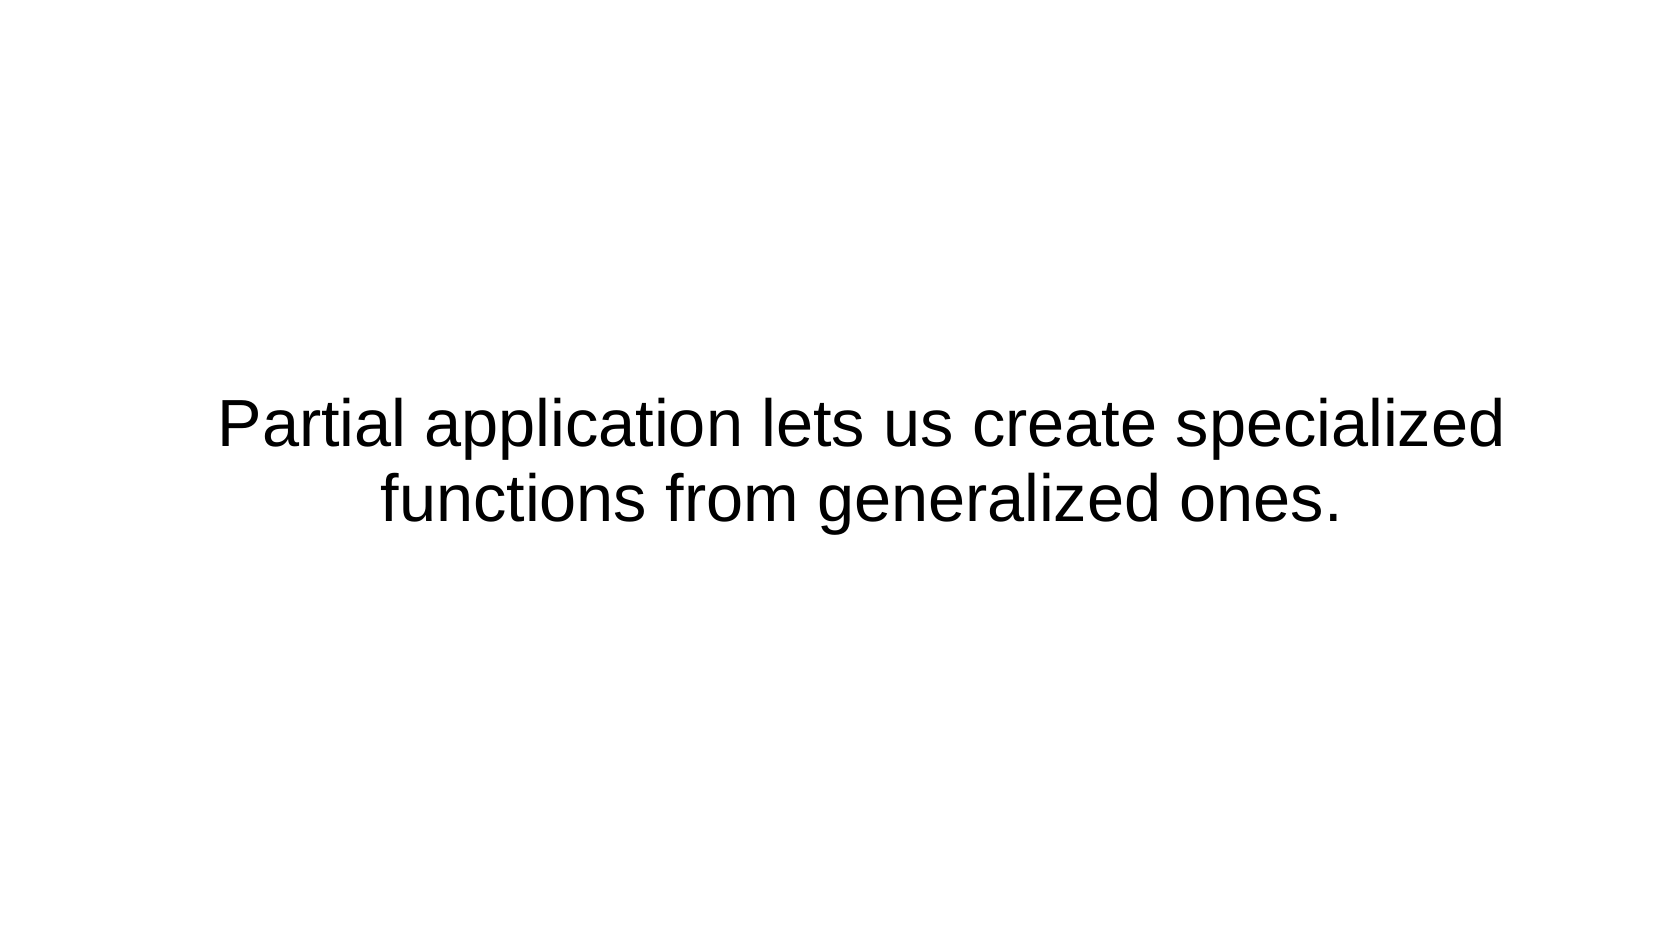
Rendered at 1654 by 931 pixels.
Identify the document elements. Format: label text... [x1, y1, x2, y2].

list Partial application lets us create specialized functions from generalized ones. [82, 386, 1571, 544]
